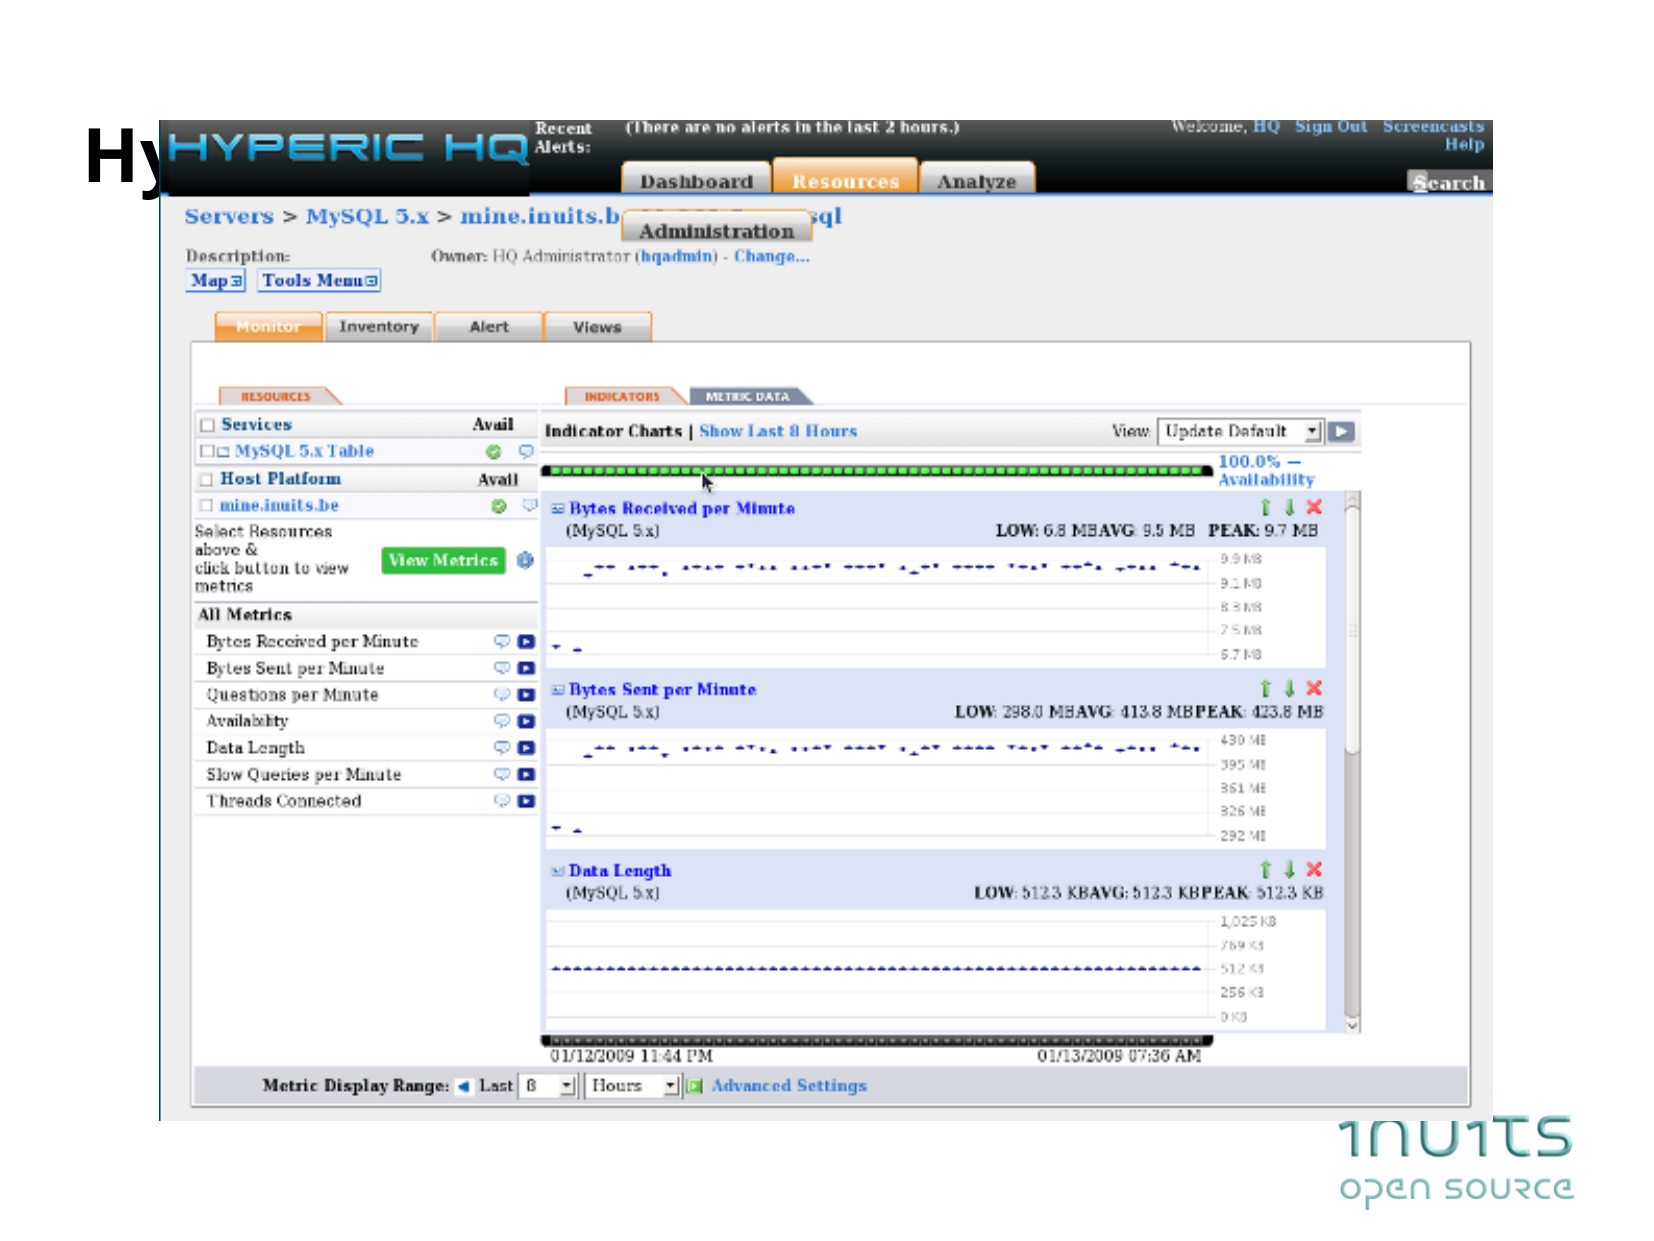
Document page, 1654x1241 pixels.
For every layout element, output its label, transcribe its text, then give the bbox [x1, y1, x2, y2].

picture [159, 120, 1576, 1210]
title Hyperic Inside the Apps [82, 49, 1571, 257]
